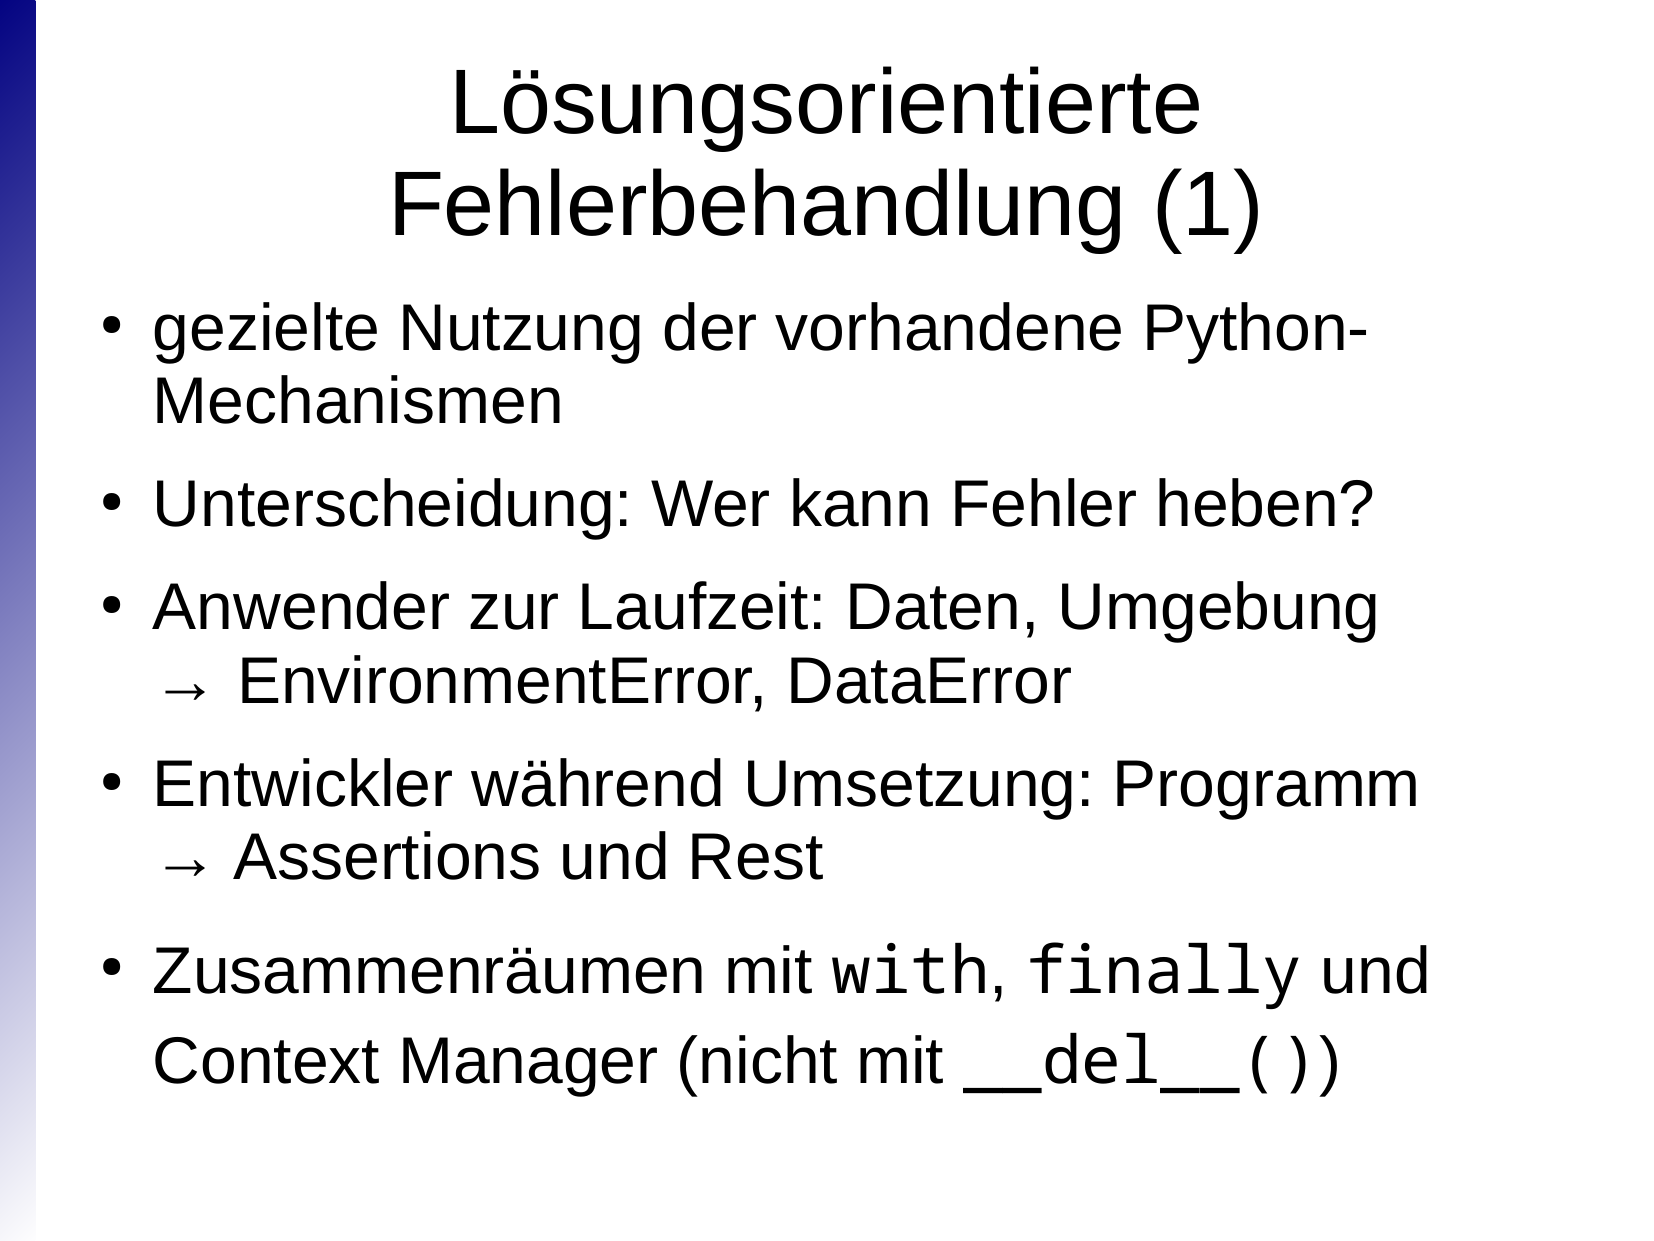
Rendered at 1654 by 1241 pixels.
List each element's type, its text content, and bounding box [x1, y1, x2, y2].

title Lösungsorientierte Fehlerbehandlung (1) [82, 49, 1571, 257]
list gezielte Nutzung der vorhandene Python-Mechanismen Unterscheidung: Wer kann Fehler heben? Anwender zur Laufzeit: Daten, Umgebung → EnvironmentError, DataError Entwickler während Umsetzung: Programm → Assertions und Rest Zusammenräumen mit with, finally und Context Manager (nicht mit __del__()) [82, 290, 1571, 1109]
